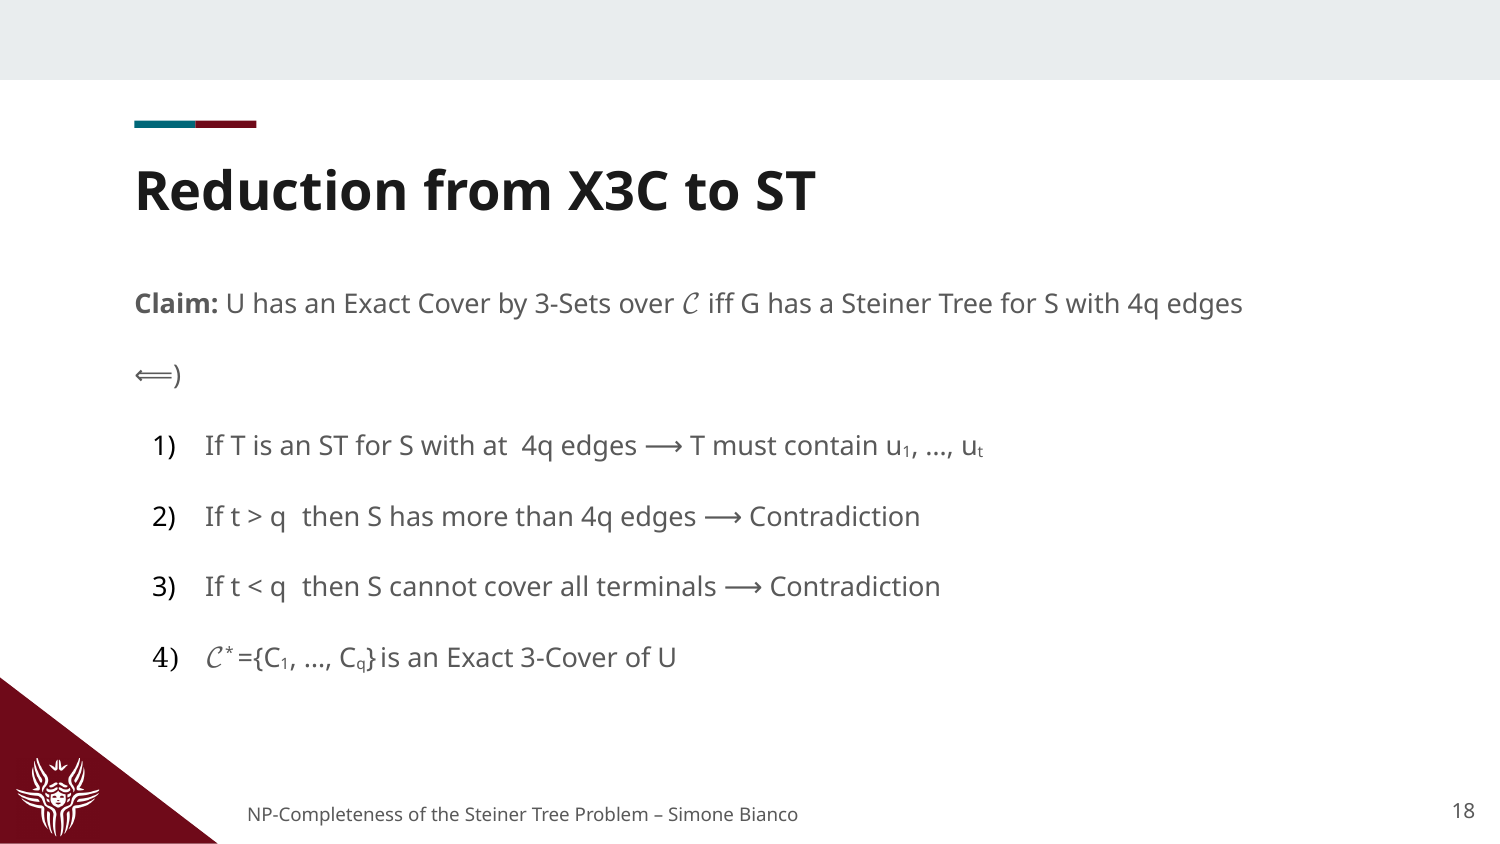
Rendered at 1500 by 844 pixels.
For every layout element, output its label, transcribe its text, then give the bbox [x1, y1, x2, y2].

subtitle NP-Completeness of the Steiner Tree Problem – Simone Bianco [232, 783, 1193, 839]
title Reduction from X3C to ST [119, 141, 1381, 230]
slide_number <number> [1400, 779, 1491, 844]
list Claim: U has an Exact Cover by 3-Sets over 𝒞 iff G has a Steiner Tree for S with 4q edges ⟸) If T is an ST for S with at 4q edges ⟶ T must contain u1, …, ut If t > q then S has more than 4q edges ⟶ Contradiction If t < q then S cannot cover all terminals ⟶ Contradiction 𝒞* ={C1, …, Cq} is an Exact 3-Cover of U [119, 267, 1418, 638]
picture [16, 758, 100, 839]
